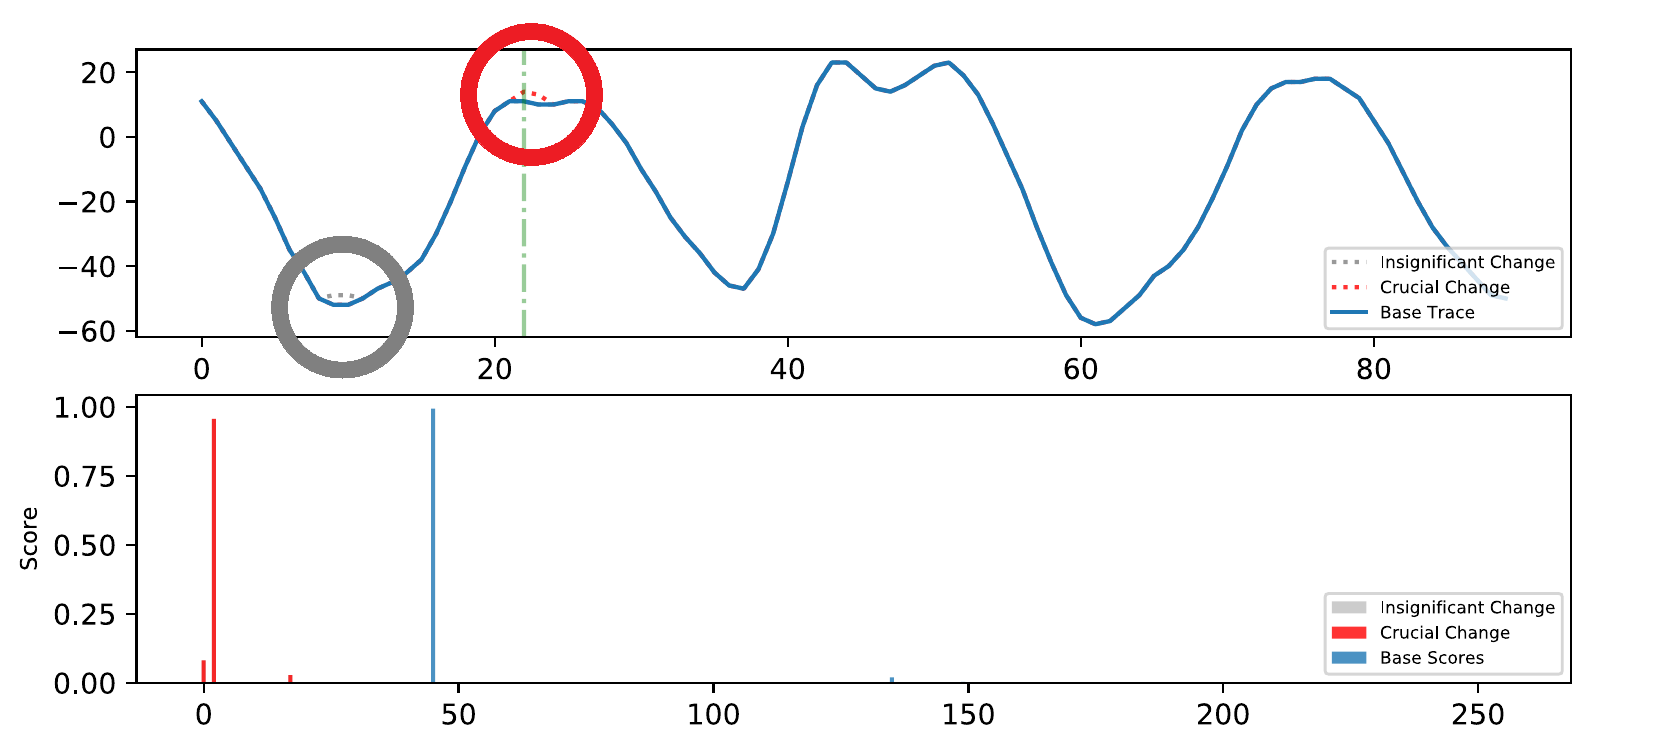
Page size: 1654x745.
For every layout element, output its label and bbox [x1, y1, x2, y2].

text_box [460, 23, 603, 166]
text_box [271, 236, 414, 379]
picture [19, 11, 1591, 733]
